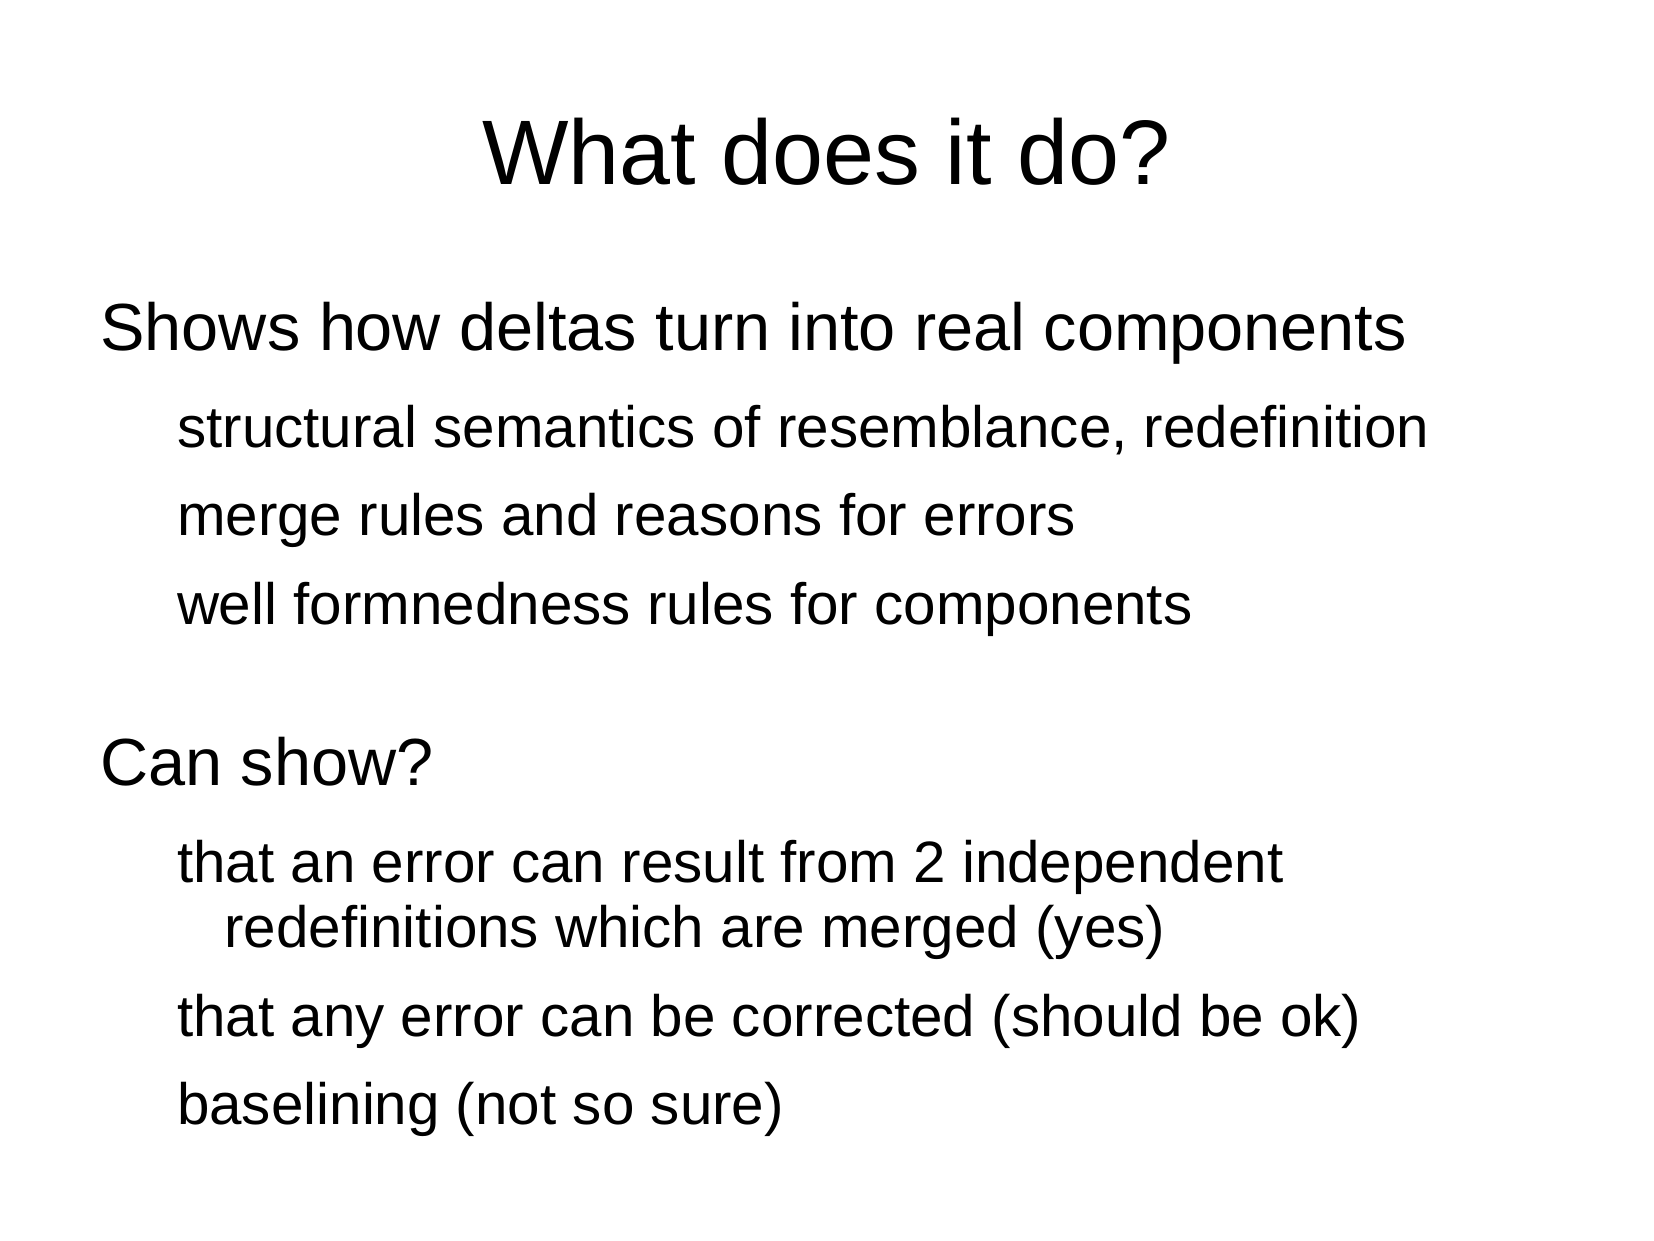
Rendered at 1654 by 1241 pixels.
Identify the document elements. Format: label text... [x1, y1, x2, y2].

title What does it do? [82, 49, 1571, 257]
list Shows how deltas turn into real components structural semantics of resemblance, redefinition merge rules and reasons for errors well formnedness rules for components Can show? that an error can result from 2 independent redefinitions which are merged (yes) that any error can be corrected (should be ok) baselining (not so sure) [82, 290, 1571, 1137]
